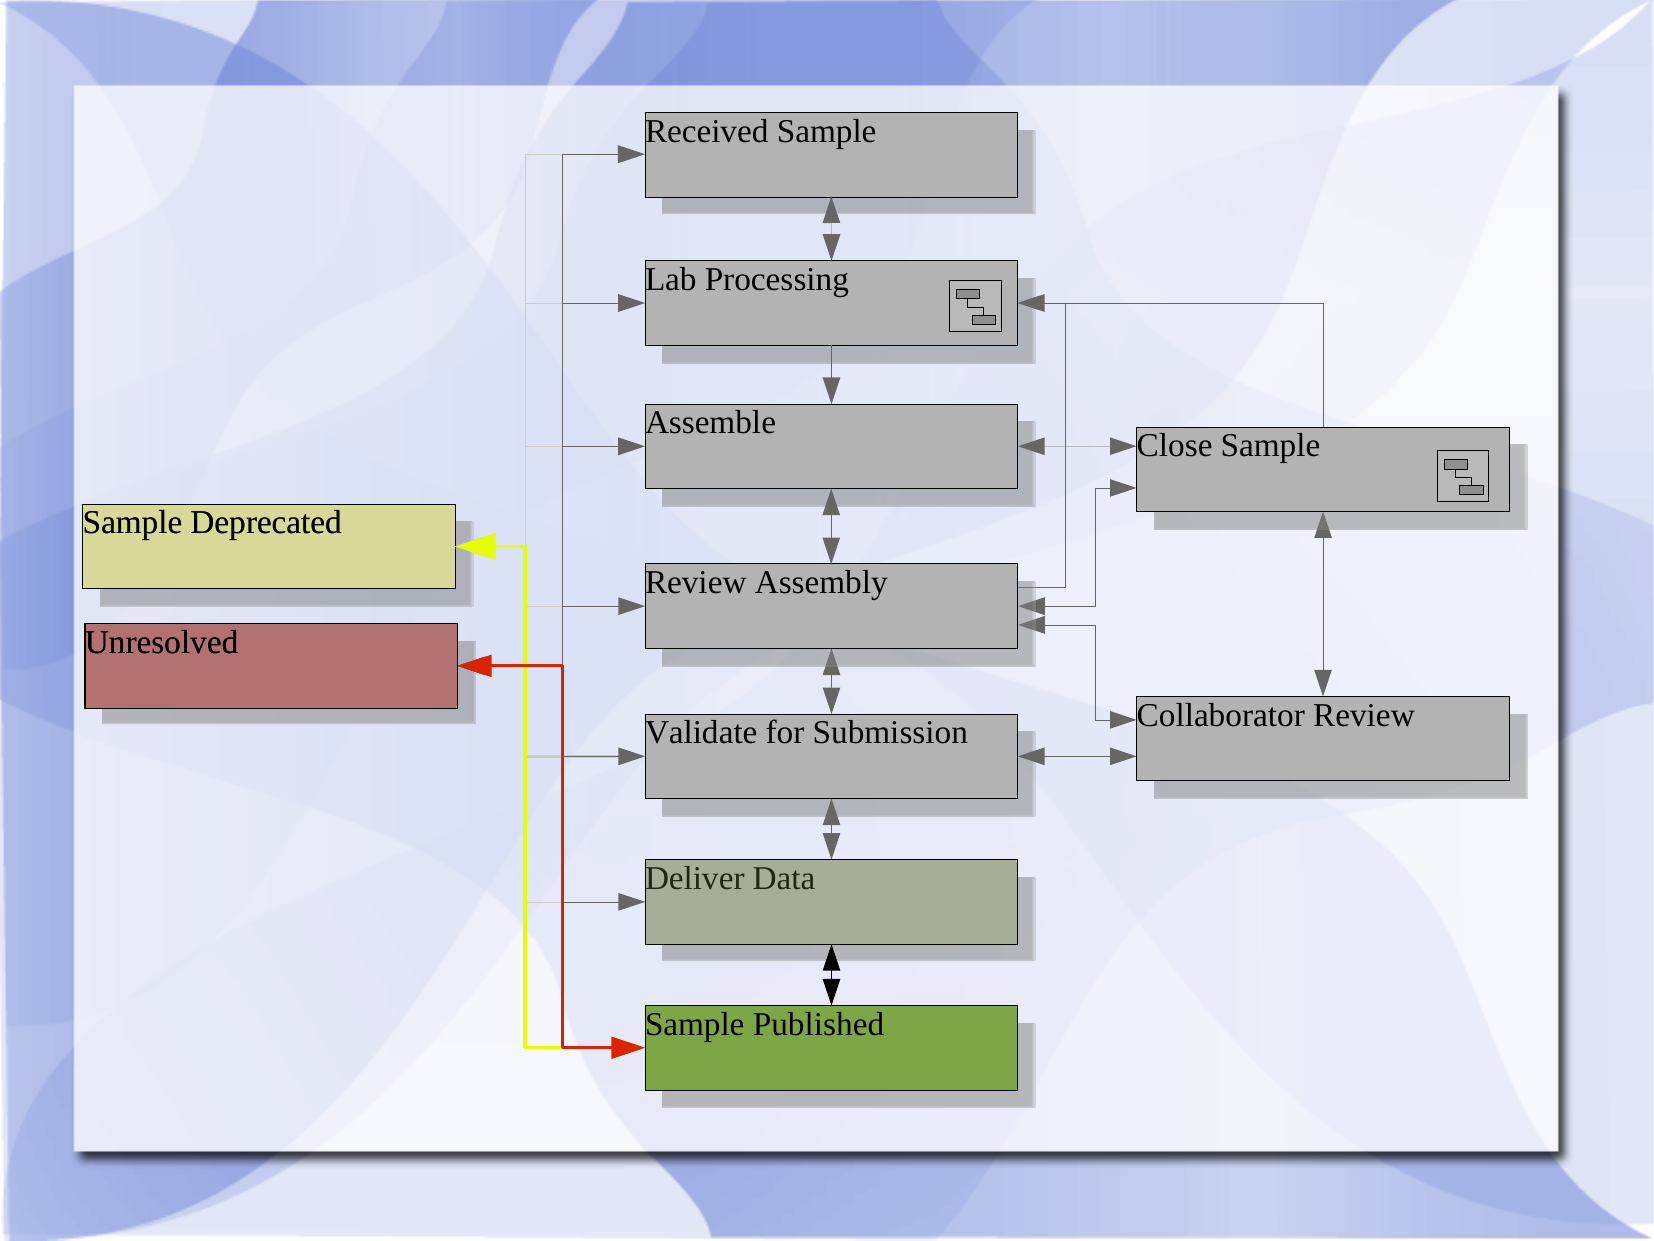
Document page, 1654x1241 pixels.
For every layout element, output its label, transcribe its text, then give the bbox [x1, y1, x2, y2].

title [552, 668, 560, 1049]
text_box Unresolved [85, 623, 458, 709]
text_box Sample Published [645, 1005, 1018, 1091]
text_box Validate for Submission [645, 714, 1018, 799]
text_box Received Sample [645, 112, 1018, 198]
text_box [949, 280, 1002, 332]
text_box Collaborator Review [1136, 696, 1510, 781]
text_box Lab Processing [645, 260, 1018, 346]
text_box Sample Deprecated [82, 504, 456, 589]
text_box Assemble [645, 404, 1018, 489]
picture [0, 0, 1654, 1241]
text_box Review Assembly [645, 563, 1018, 649]
text_box Close Sample [1136, 427, 1510, 512]
text_box [645, 859, 1018, 945]
text_box [1437, 450, 1489, 502]
